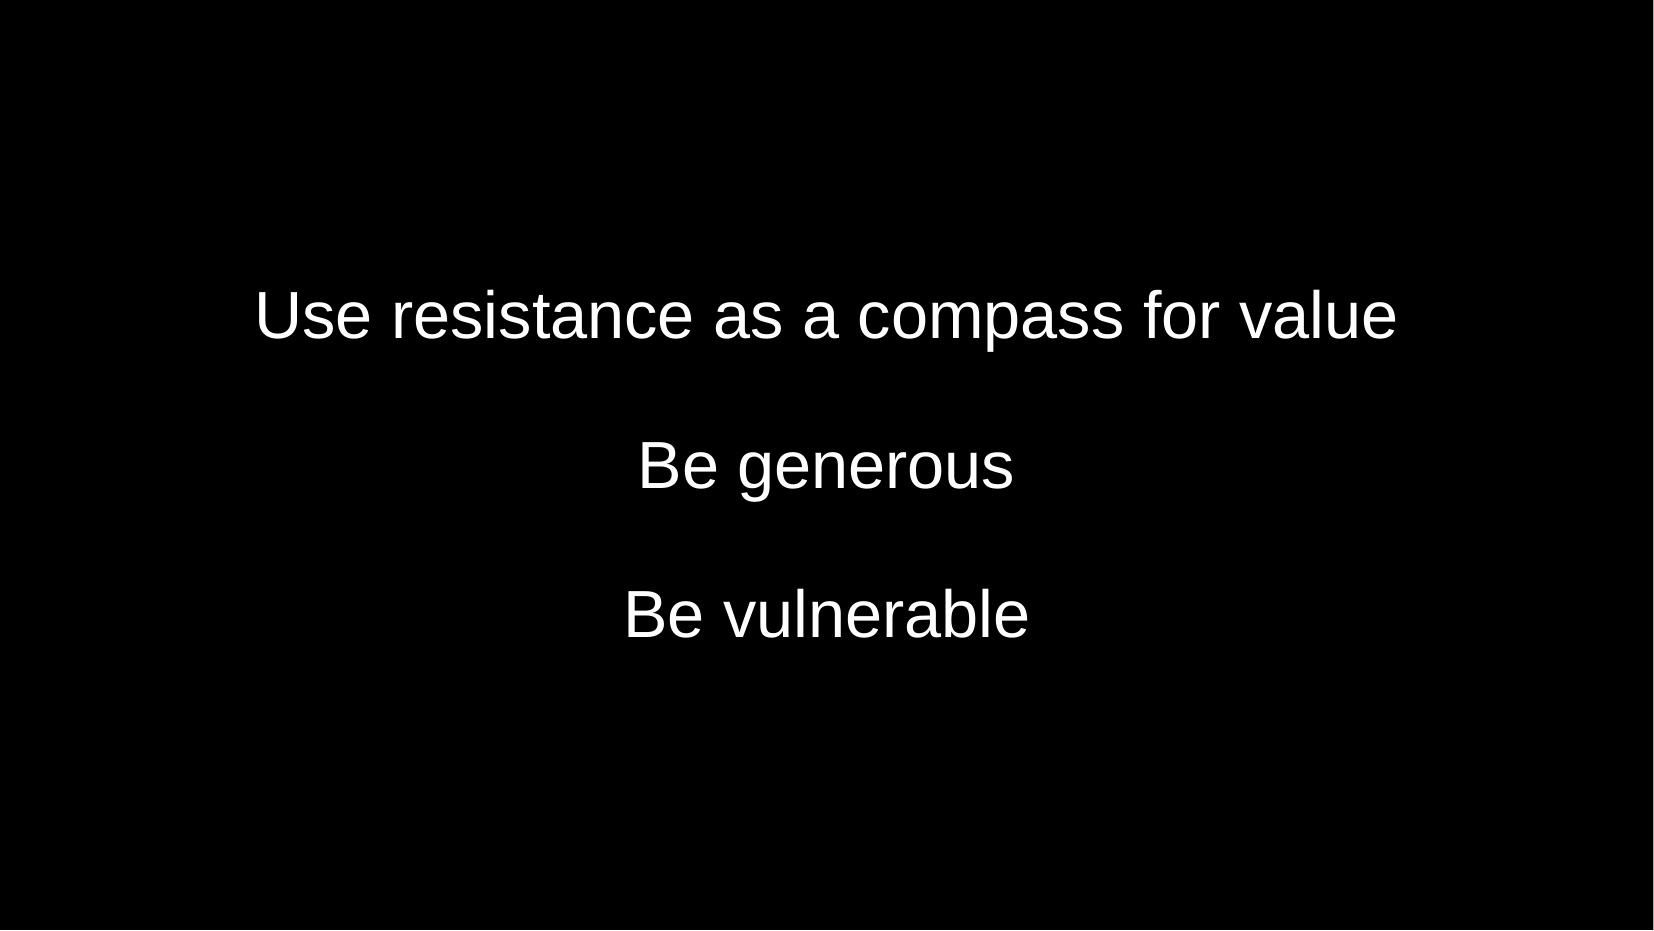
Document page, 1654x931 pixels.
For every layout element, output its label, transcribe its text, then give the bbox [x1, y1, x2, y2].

subtitle Use resistance as a compass for value Be generous Be vulnerable [82, 105, 1571, 826]
